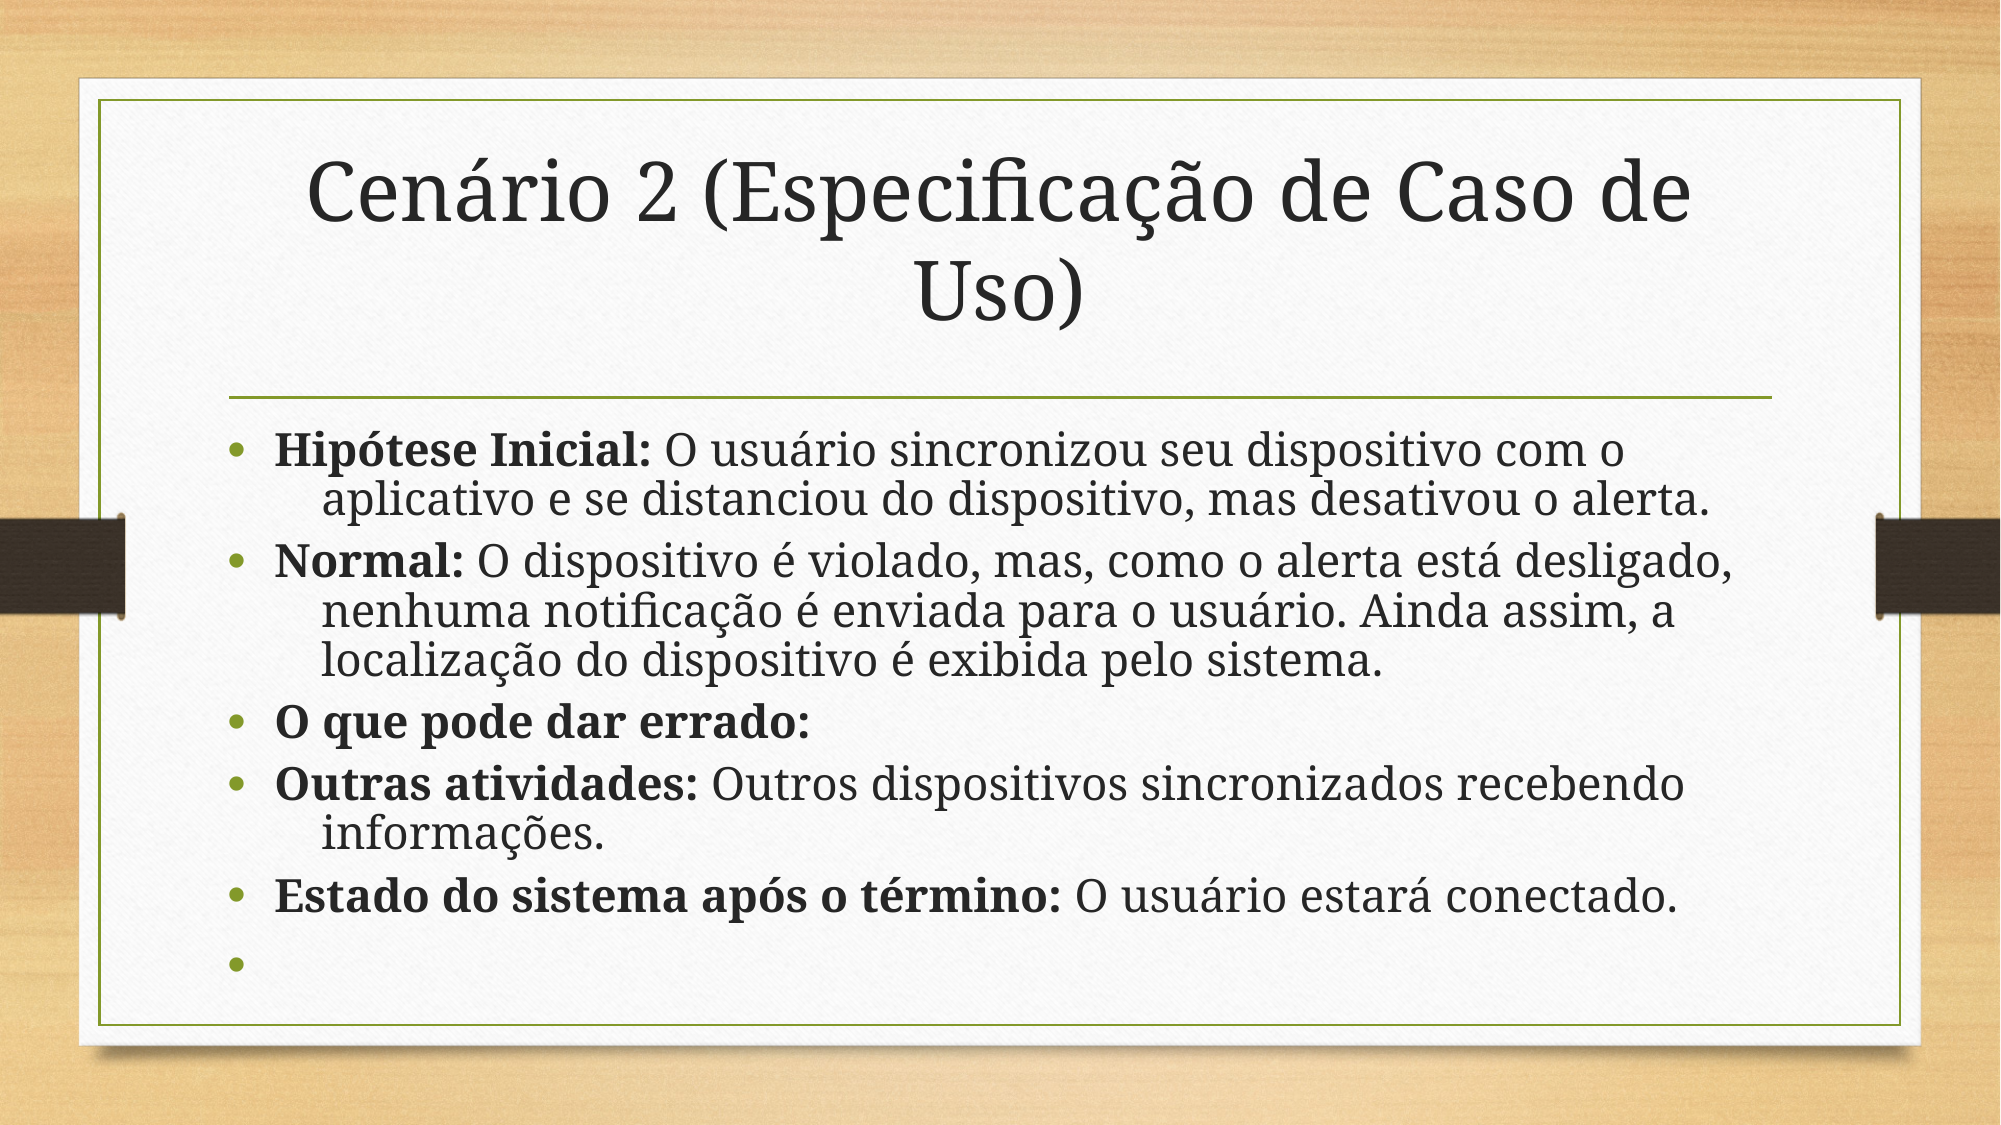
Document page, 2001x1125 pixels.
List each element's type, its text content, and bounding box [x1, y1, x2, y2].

list Hipótese Inicial: O usuário sincronizou seu dispositivo com o aplicativo e se distanciou do dispositivo, mas desativou o alerta. Normal: O dispositivo é violado, mas, como o alerta está desligado, nenhuma notificação é enviada para o usuário. Ainda assim, a localização do dispositivo é exibida pelo sistema. O que pode dar errado: Outras atividades: Outros dispositivos sincronizados recebendo informações. Estado do sistema após o término: O usuário estará conectado. [212, 419, 1788, 964]
text_box Cenário 2 (Especificação de Caso de Uso) [212, 131, 1788, 346]
